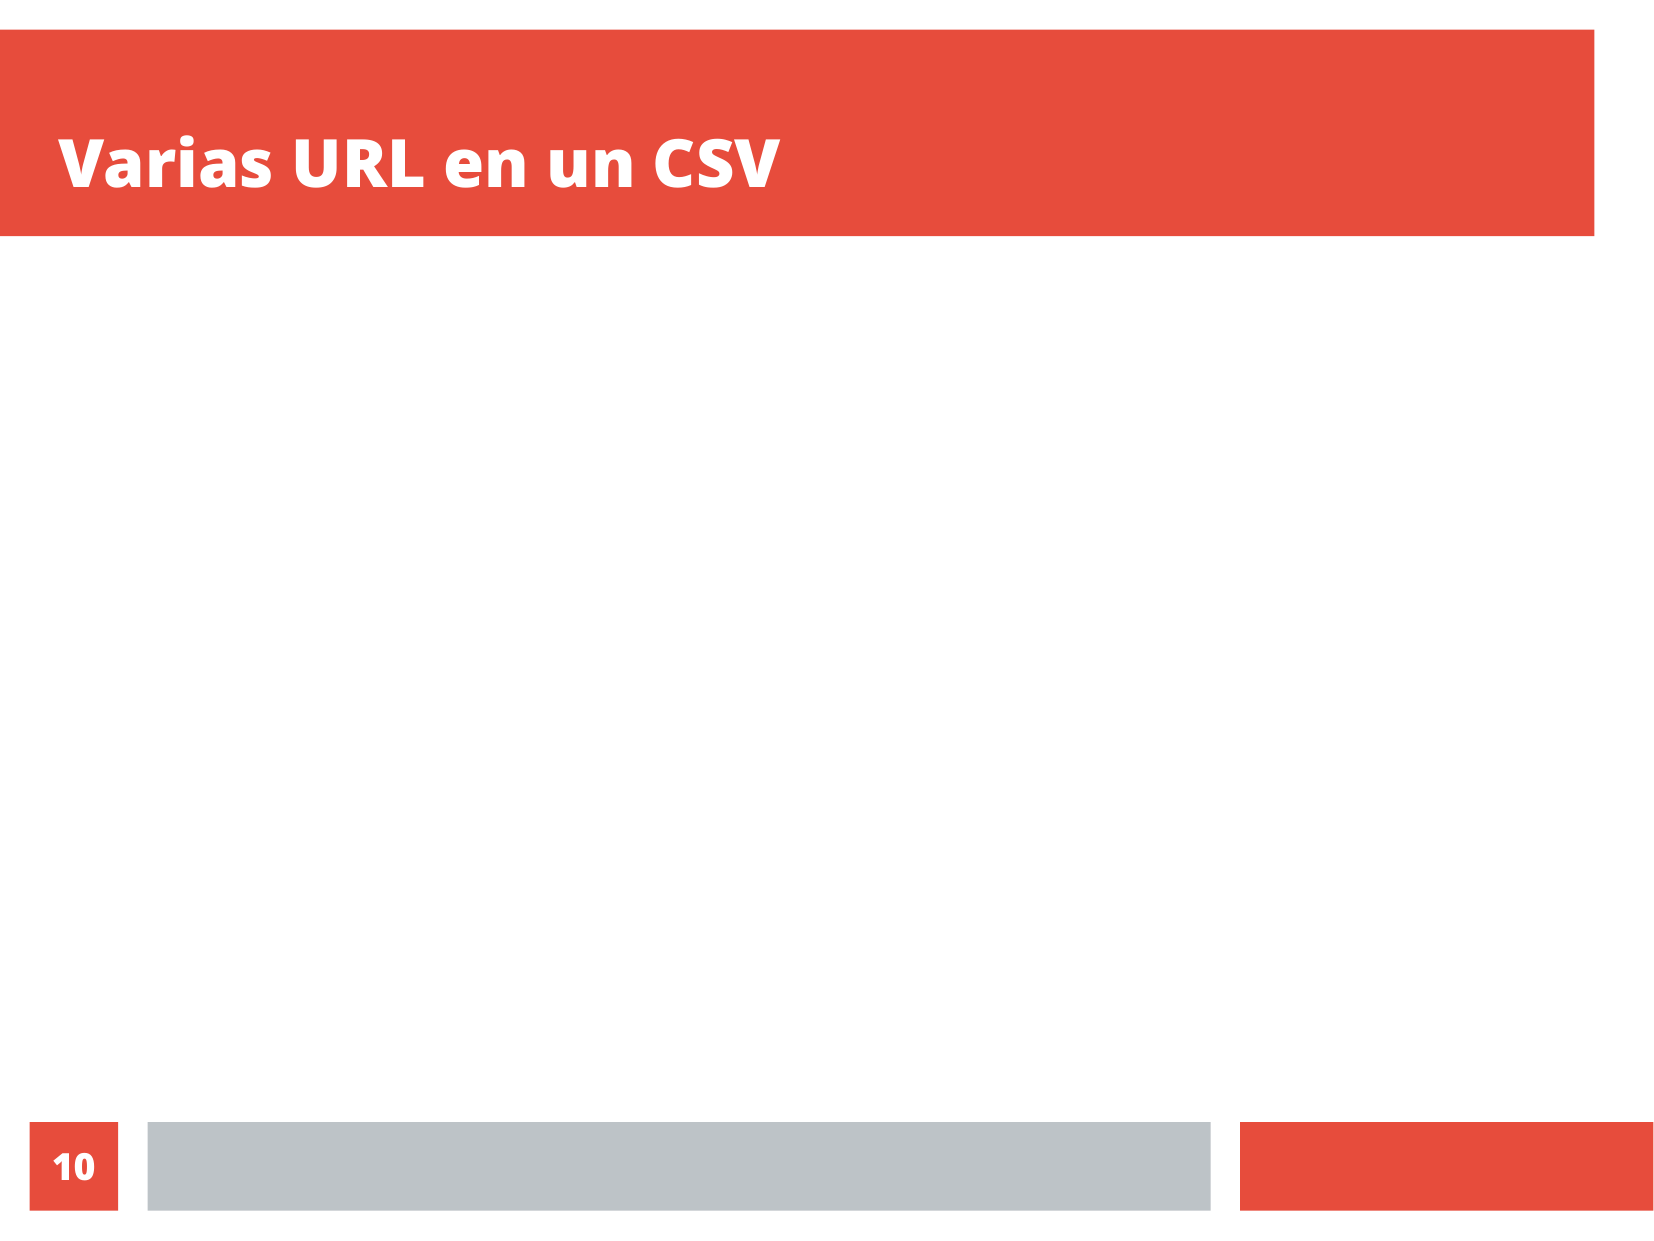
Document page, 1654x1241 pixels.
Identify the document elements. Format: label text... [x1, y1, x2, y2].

title Varias URL en un CSV [59, 59, 1595, 207]
